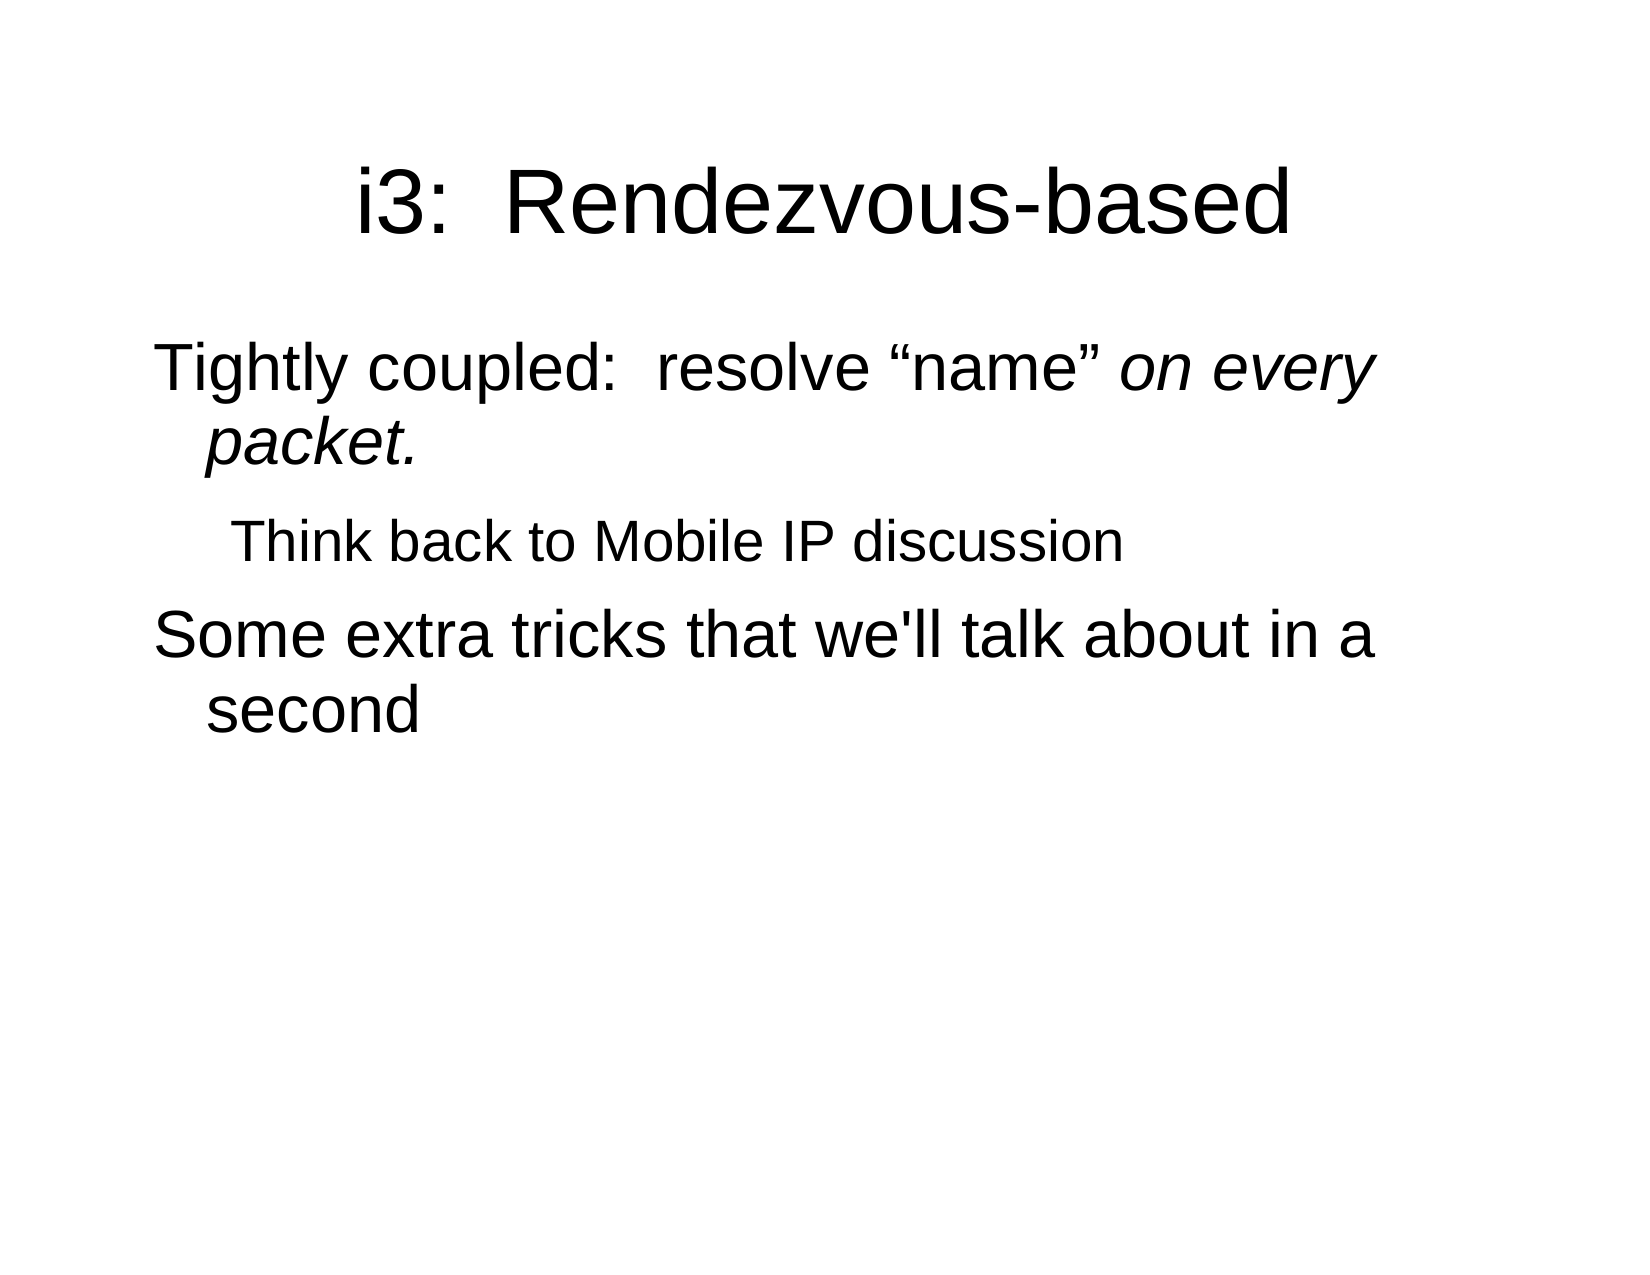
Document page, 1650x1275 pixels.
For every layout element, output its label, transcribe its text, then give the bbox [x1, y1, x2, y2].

list Tightly coupled: resolve “name” on every packet. Think back to Mobile IP discussion Some extra tricks that we'll talk about in a second [135, 329, 1515, 1079]
title i3: Rendezvous-based [135, 112, 1515, 291]
